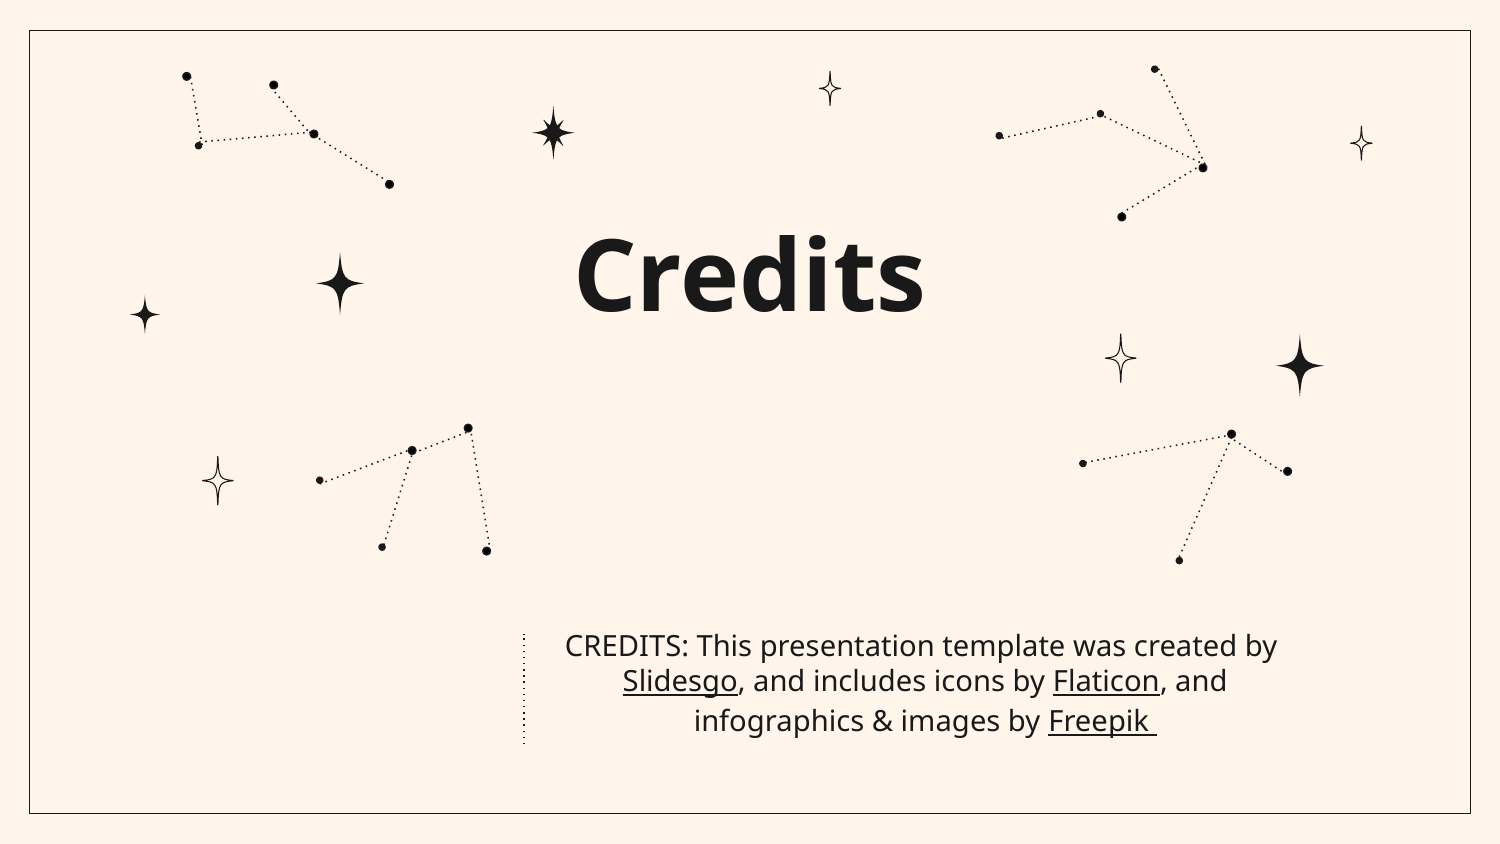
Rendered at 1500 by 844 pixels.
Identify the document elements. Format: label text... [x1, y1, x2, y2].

text_box [1283, 467, 1292, 476]
text_box [1199, 165, 1207, 172]
text_box [532, 105, 575, 161]
text_box [1079, 459, 1087, 468]
text_box [194, 142, 203, 150]
text_box [482, 547, 491, 555]
text_box [1151, 65, 1159, 73]
text_box [1275, 334, 1324, 398]
text_box [408, 446, 416, 455]
text_box [316, 476, 324, 484]
text_box [316, 251, 365, 316]
text_box [129, 294, 161, 335]
text_box [1227, 430, 1236, 438]
text_box [378, 543, 386, 551]
text_box [270, 81, 278, 89]
text_box [1175, 557, 1184, 565]
title Credits [385, 196, 1115, 347]
text_box [385, 180, 393, 189]
text_box [995, 132, 1003, 140]
text_box [310, 130, 318, 138]
text_box [1096, 110, 1105, 118]
text_box [1118, 213, 1126, 221]
text_box [464, 424, 472, 432]
text_box [182, 72, 191, 81]
